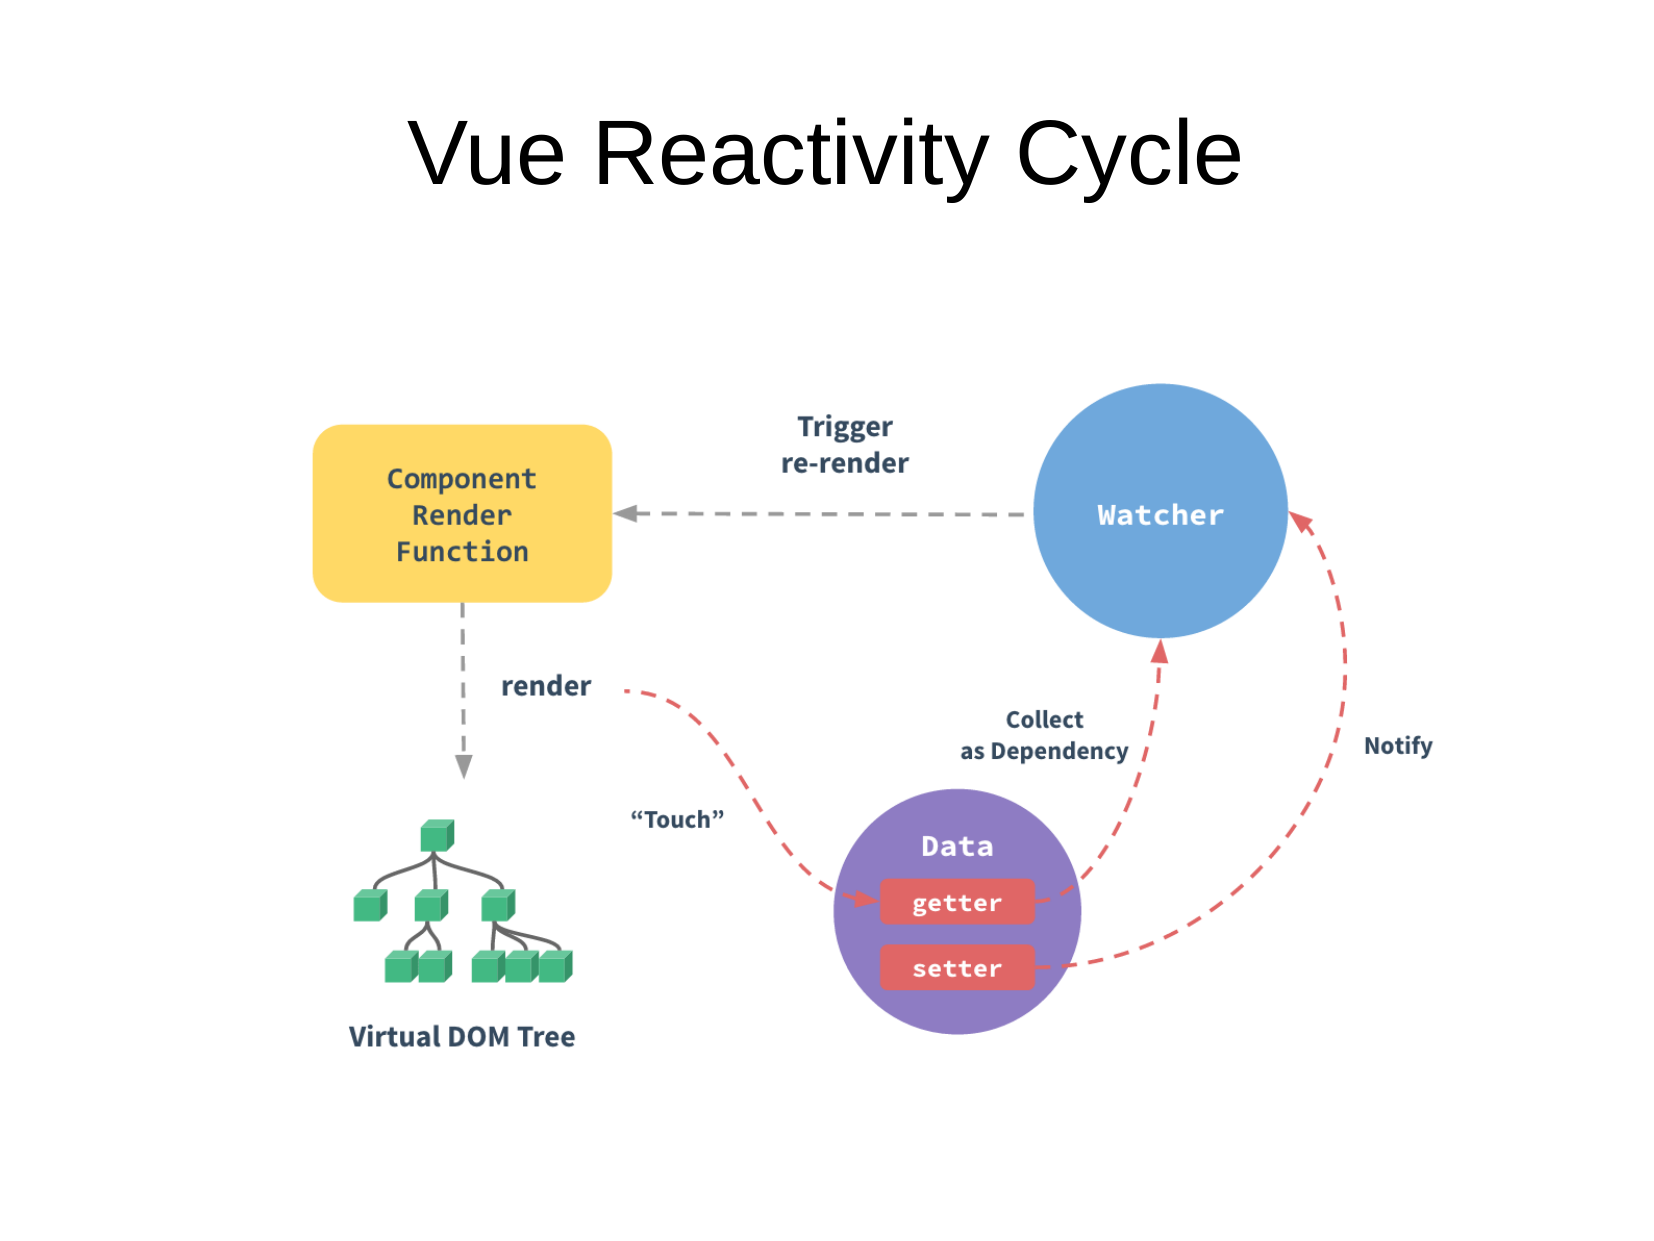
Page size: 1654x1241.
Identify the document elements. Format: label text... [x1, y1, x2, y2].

picture [221, 329, 1471, 1111]
title Vue Reactivity Cycle [82, 49, 1571, 257]
